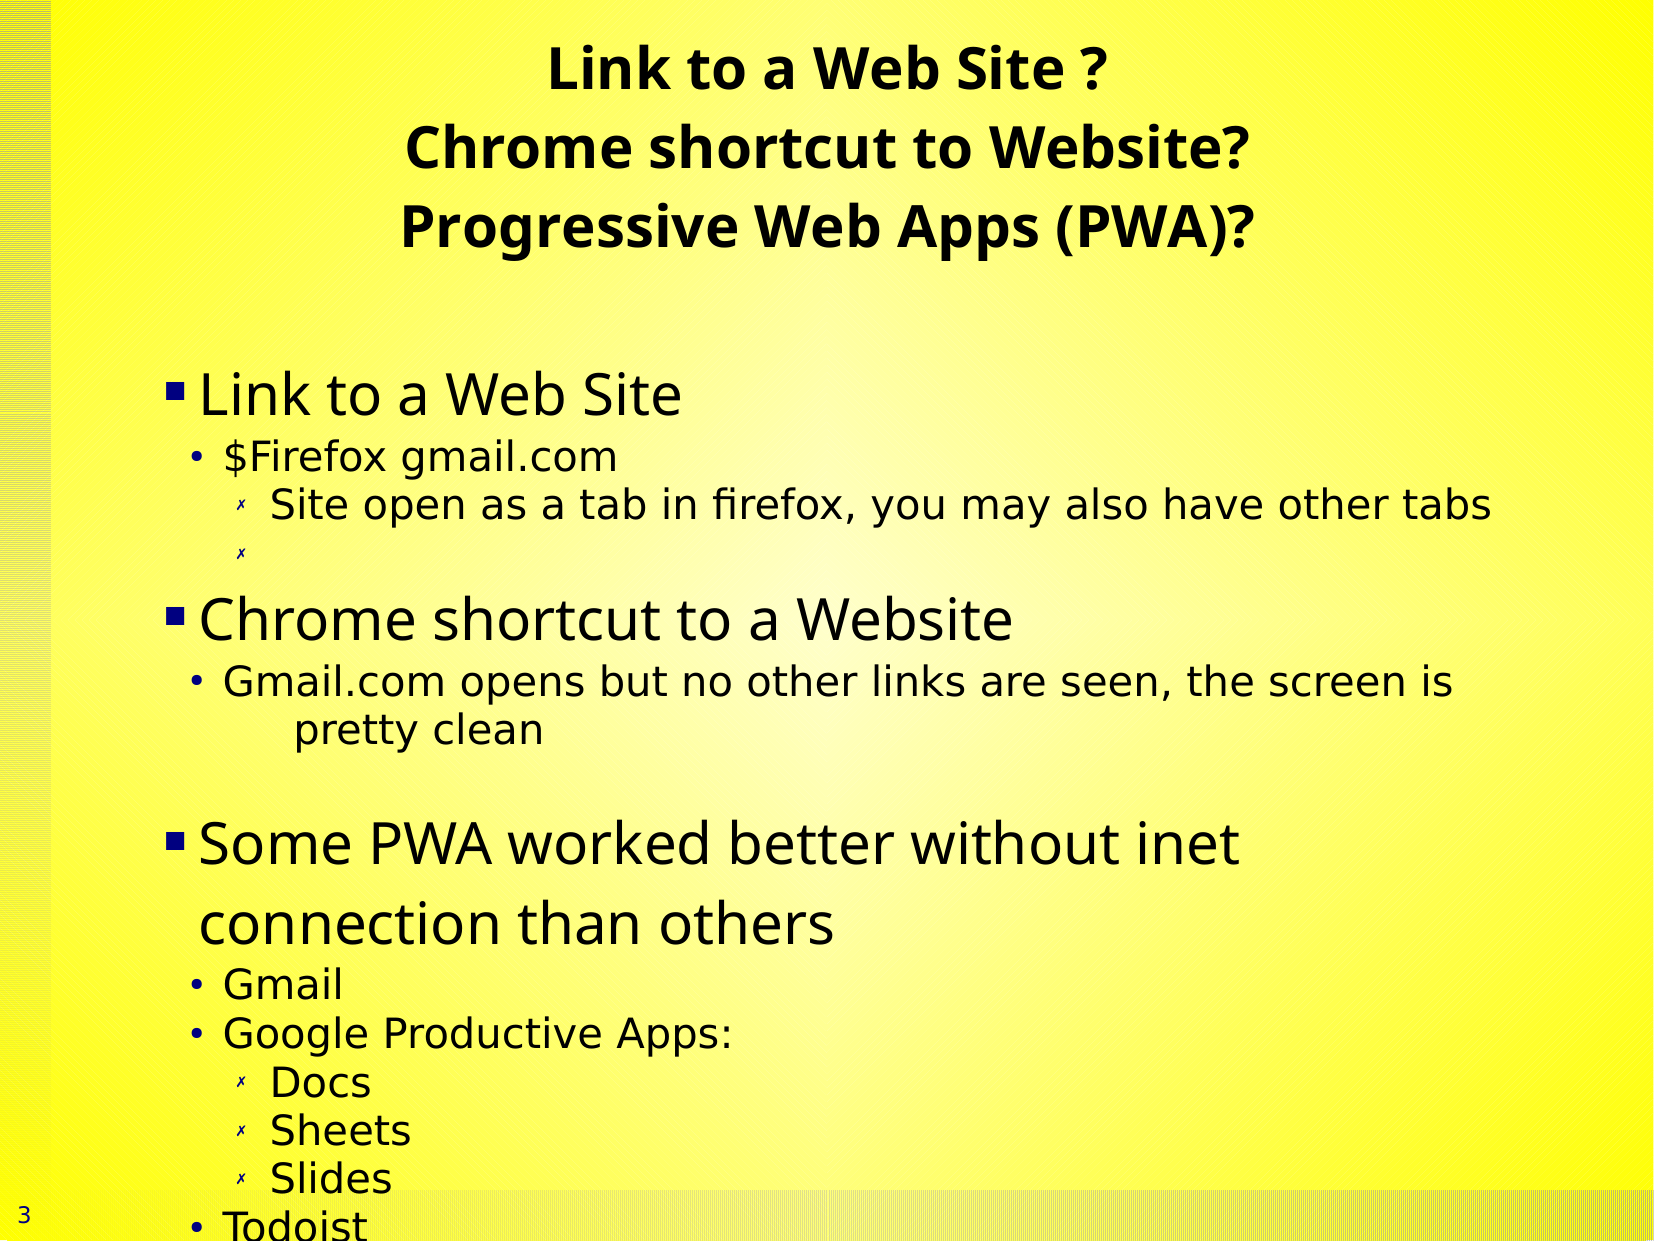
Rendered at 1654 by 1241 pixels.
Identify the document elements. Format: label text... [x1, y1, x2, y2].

list Link to a Web Site $Firefox gmail.com Site open as a tab in firefox, you may also have other tabs Chrome shortcut to a Website Gmail.com opens but no other links are seen, the screen is pretty clean Some PWA worked better without inet connection than others Gmail Google Productive Apps: Docs Sheets Slides Todoist [154, 274, 1536, 1168]
title Link to a Web Site ? Chrome shortcut to Website? Progressive Web Apps (PWA)? [121, 0, 1534, 299]
